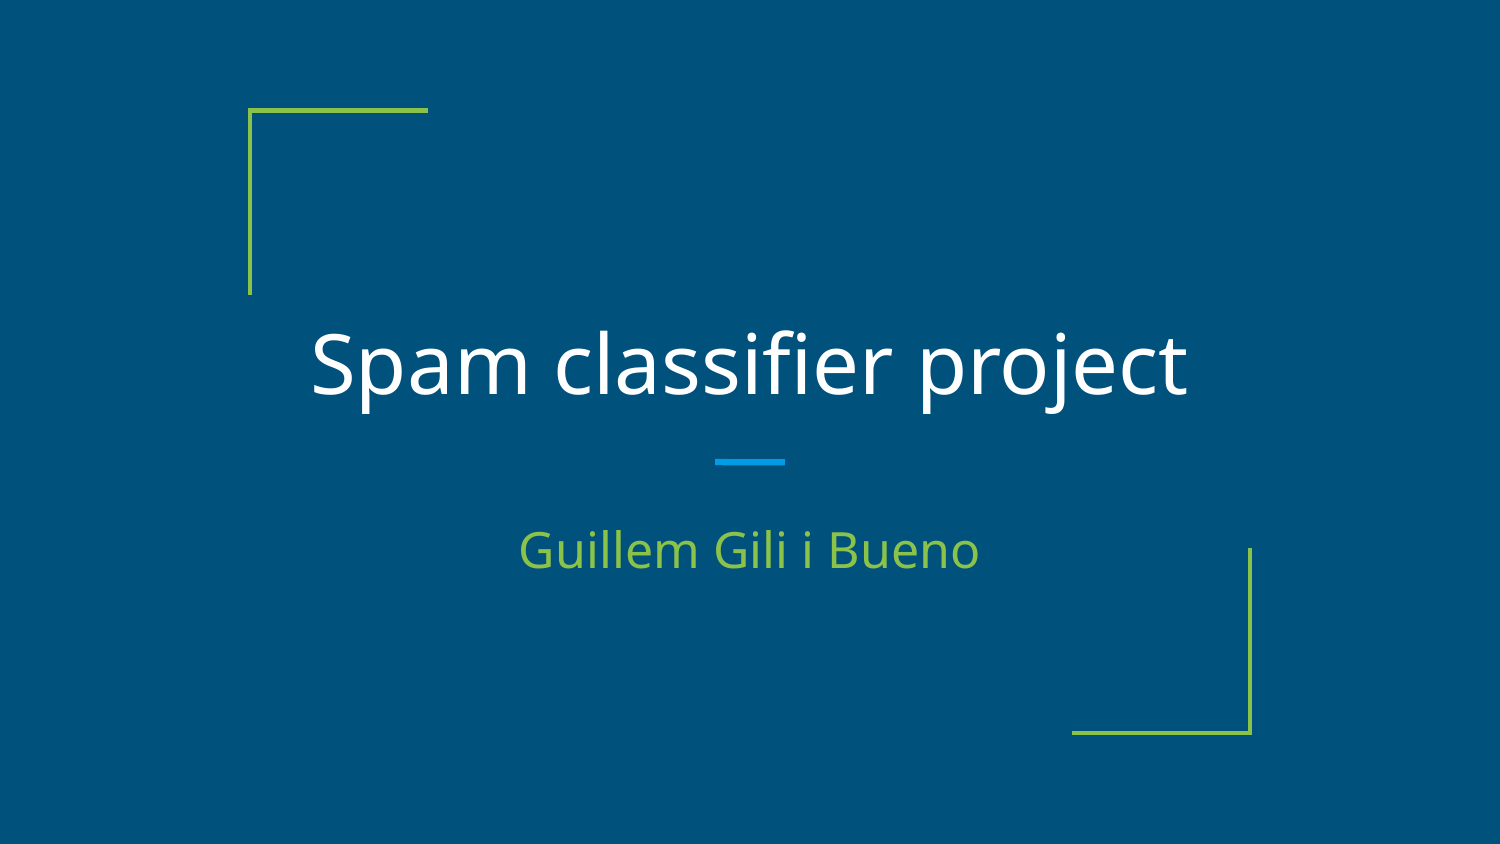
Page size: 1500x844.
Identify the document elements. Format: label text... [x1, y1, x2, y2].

subtitle Guillem Gili i Bueno [275, 500, 1225, 650]
title Spam classifier project [275, 195, 1225, 435]
